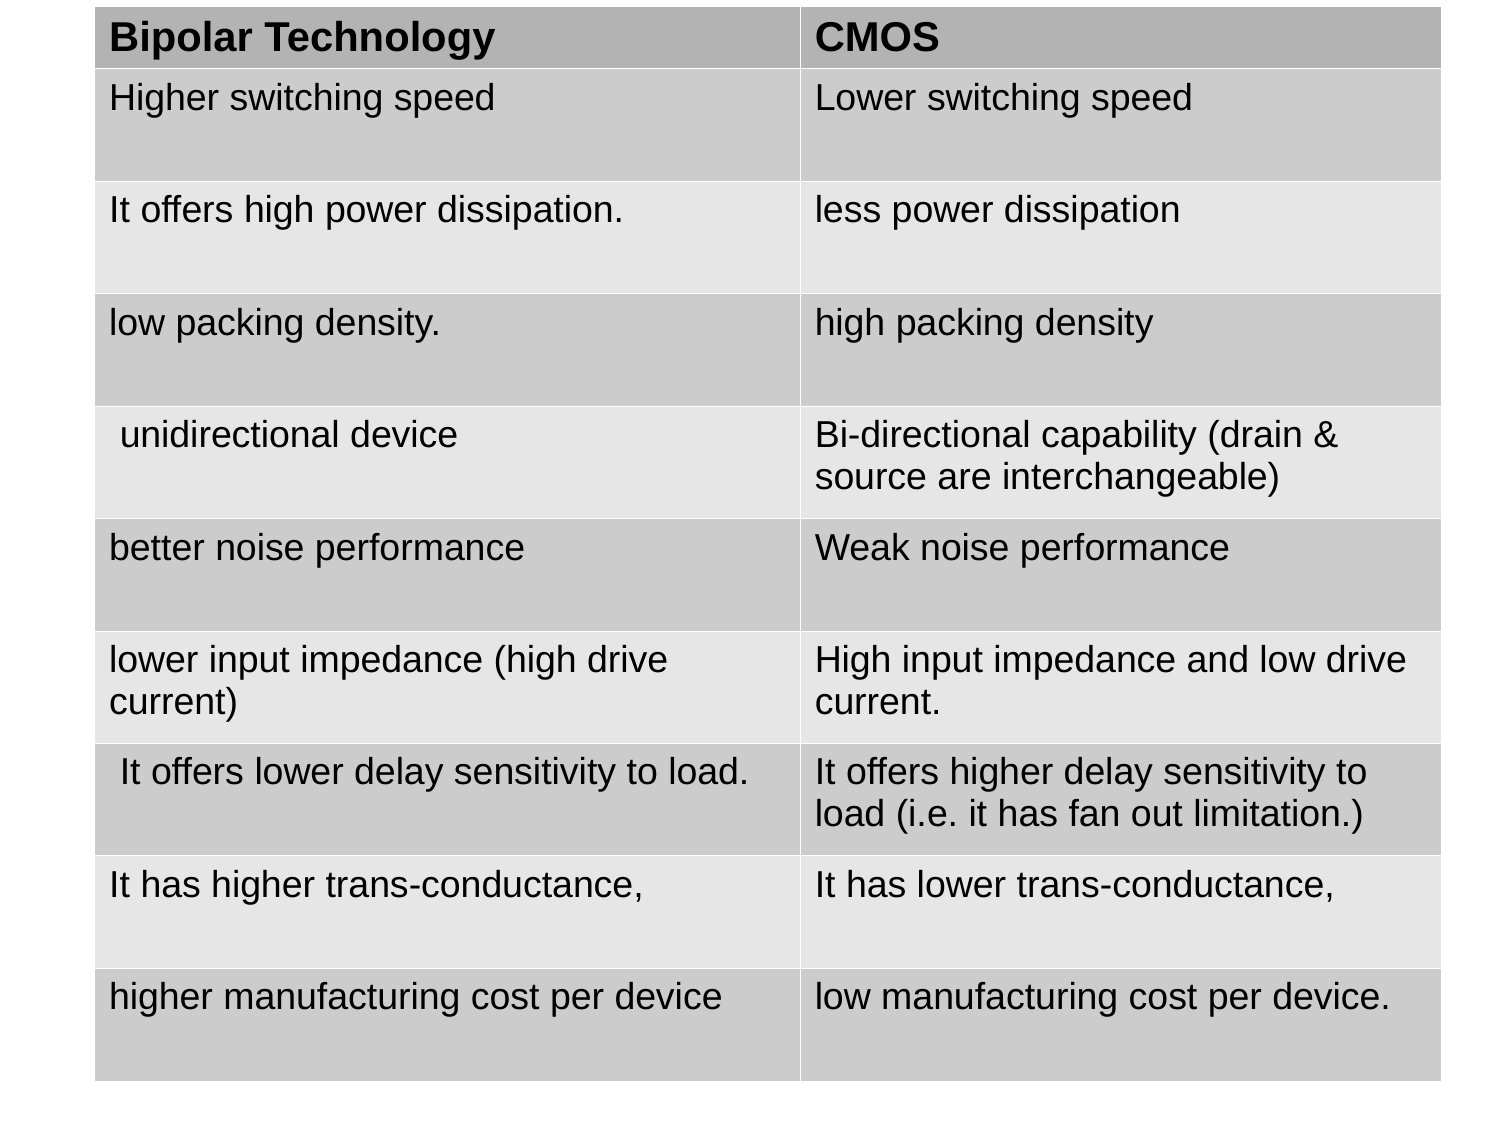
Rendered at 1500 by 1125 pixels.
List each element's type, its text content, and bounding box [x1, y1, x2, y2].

table_cell It has lower trans-conductance, [801, 856, 1441, 968]
table_cell It offers high power dissipation. [95, 182, 800, 293]
table_cell high packing density [801, 294, 1441, 406]
table_cell better noise performance [95, 519, 800, 631]
table_header CMOS [801, 7, 1441, 68]
table_cell High input impedance and low drive current. [801, 632, 1441, 743]
table_cell lower input impedance (high drive current) [95, 632, 800, 743]
table_cell less power dissipation [801, 182, 1441, 293]
table_cell Higher switching speed [95, 69, 800, 181]
table_cell unidirectional device [95, 407, 800, 518]
table_cell It offers lower delay sensitivity to load. [95, 744, 800, 855]
table_cell It offers higher delay sensitivity to load (i.e. it has fan out limitation.) [801, 744, 1441, 855]
table_cell Bi-directional capability (drain & source are interchangeable) [801, 407, 1441, 518]
table_cell Lower switching speed [801, 69, 1441, 181]
table_cell It has higher trans-conductance, [95, 856, 800, 968]
table_cell higher manufacturing cost per device [95, 969, 800, 1081]
table_header Bipolar Technology [95, 7, 800, 68]
table_cell low manufacturing cost per device. [801, 969, 1441, 1081]
table_cell Weak noise performance [801, 519, 1441, 631]
table_cell low packing density. [95, 294, 800, 406]
